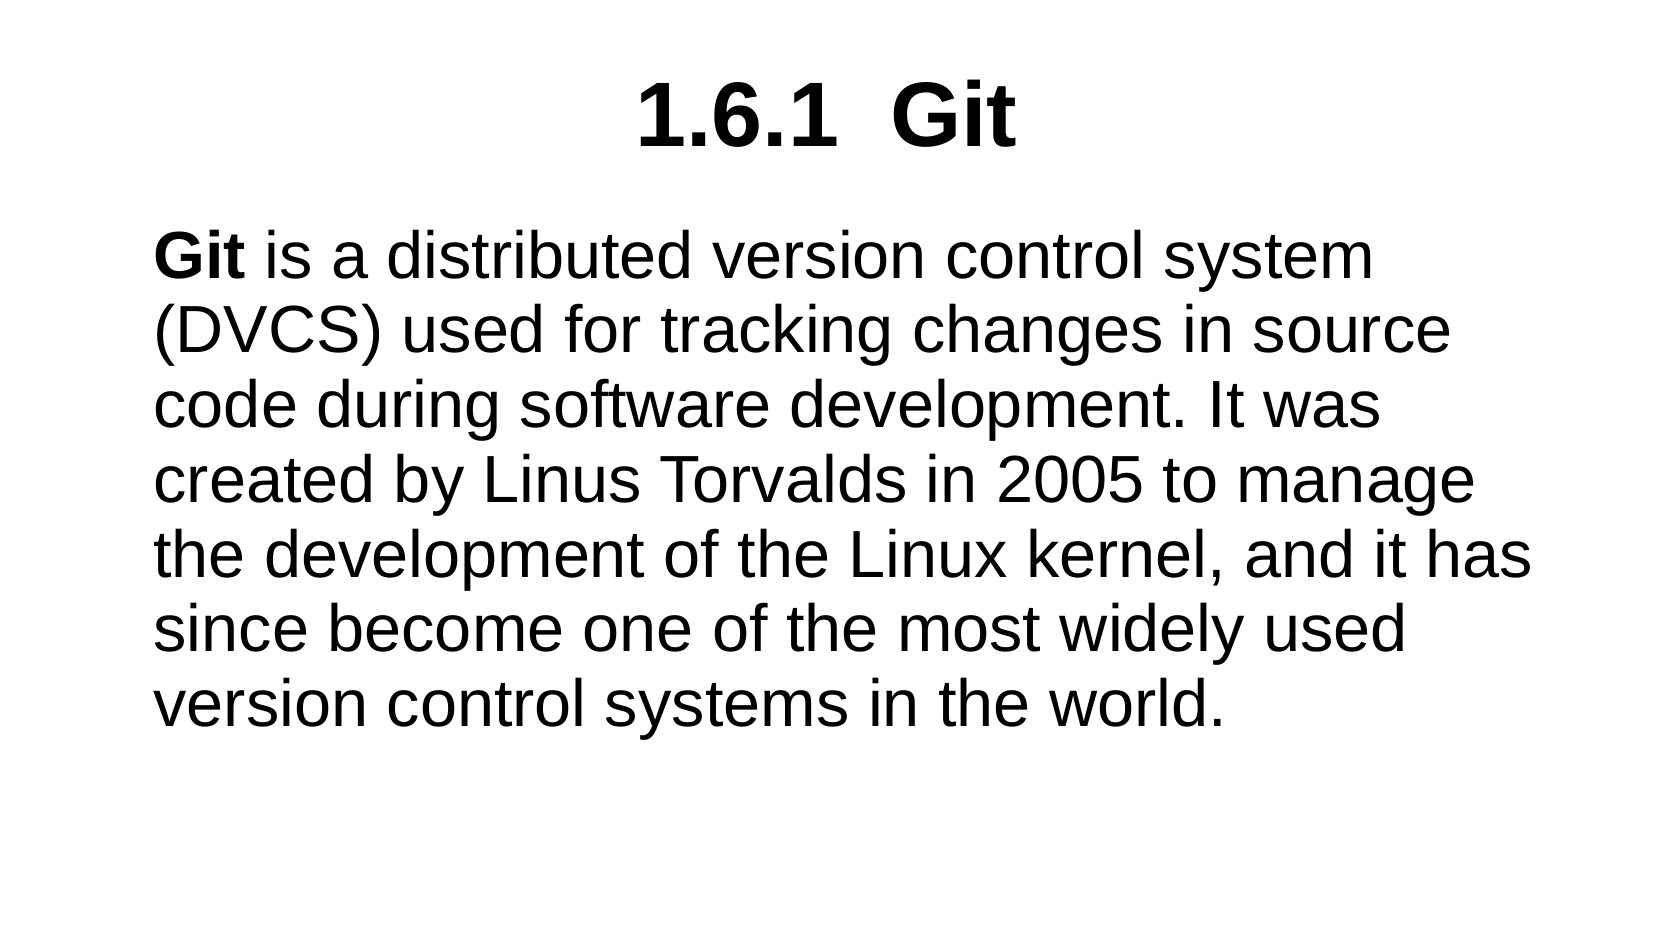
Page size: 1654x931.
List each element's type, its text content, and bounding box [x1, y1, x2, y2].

list Git is a distributed version control system (DVCS) used for tracking changes in source code during software development. It was created by Linus Torvalds in 2005 to manage the development of the Linux kernel, and it has since become one of the most widely used version control systems in the world. [82, 217, 1571, 758]
title 1.6.1 Git [82, 37, 1571, 193]
